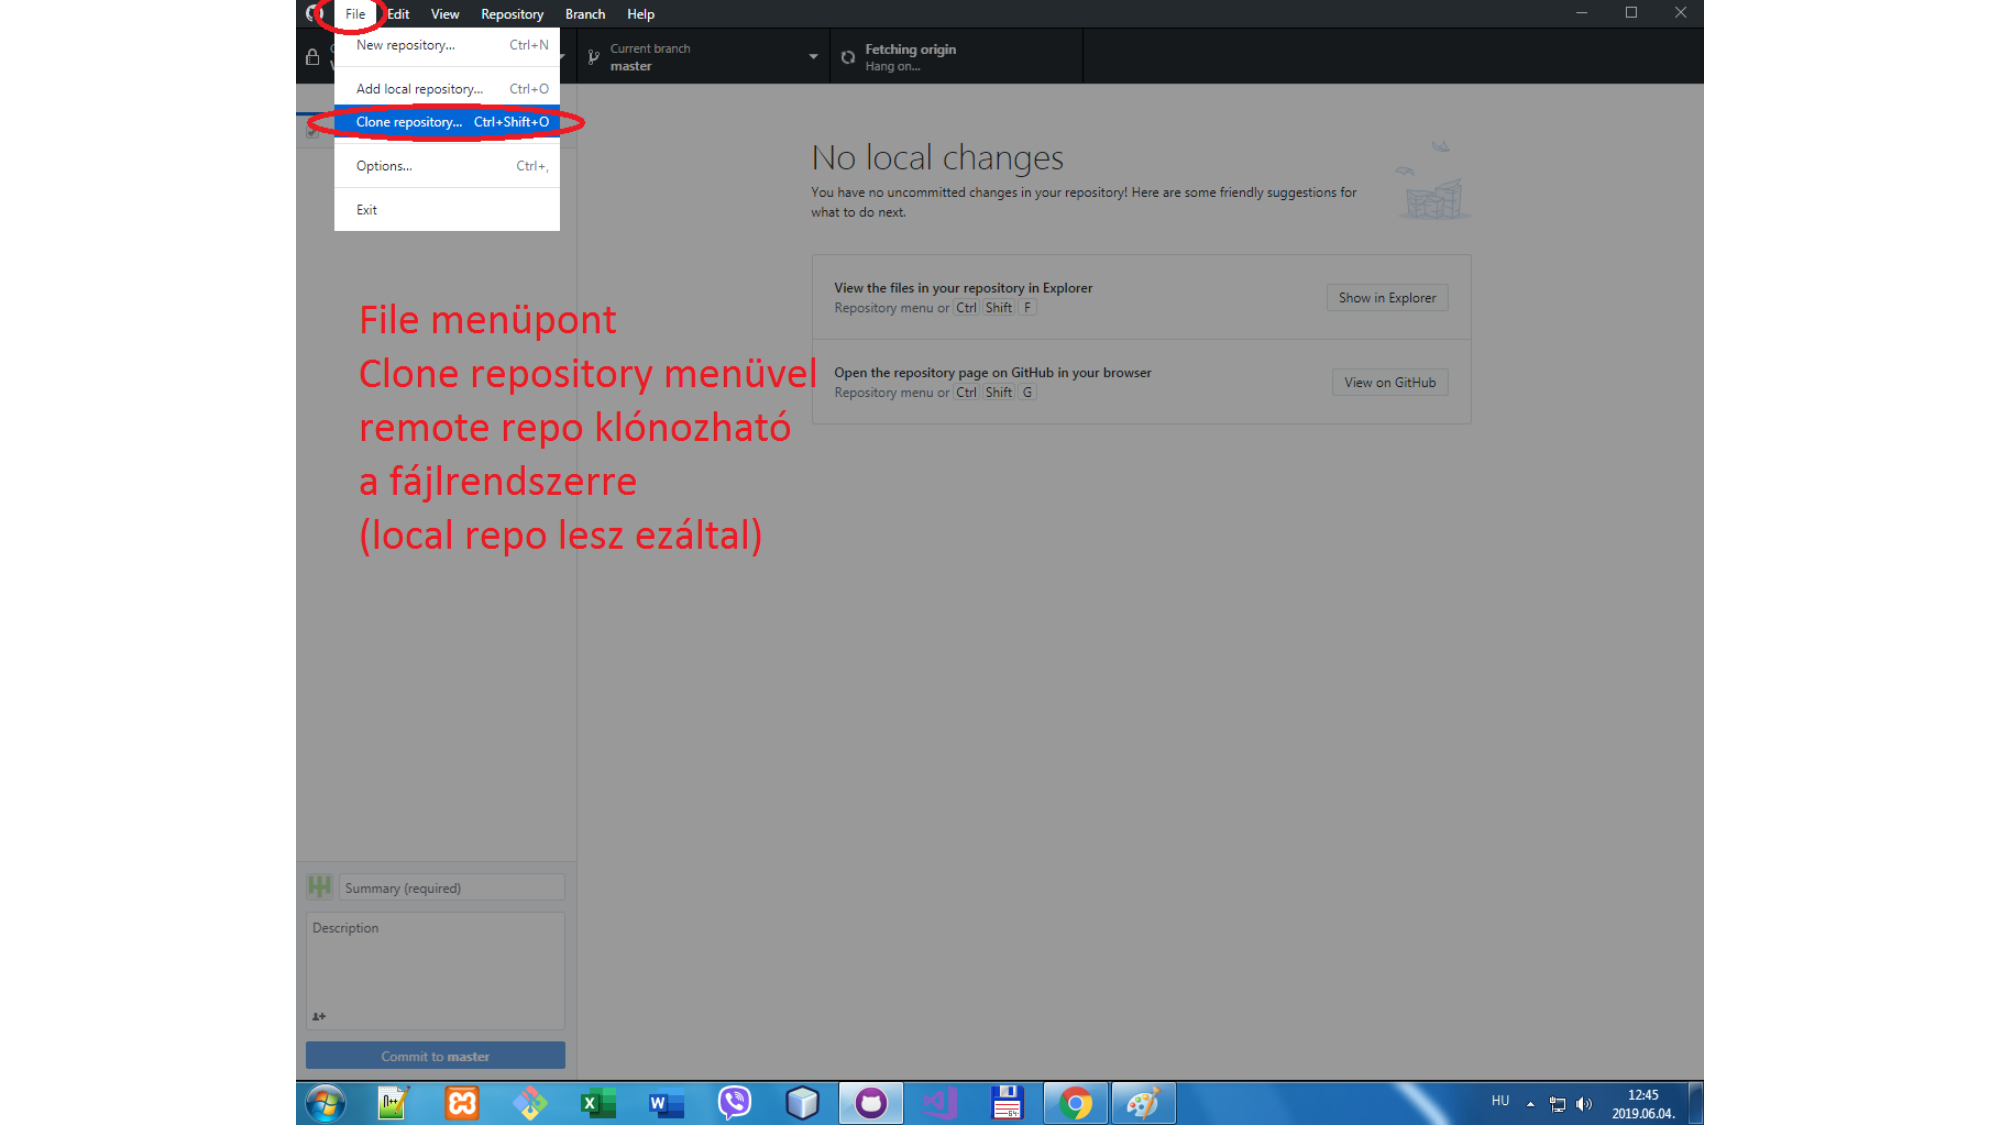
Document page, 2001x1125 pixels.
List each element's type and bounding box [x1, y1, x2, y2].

picture [296, 0, 1704, 1125]
